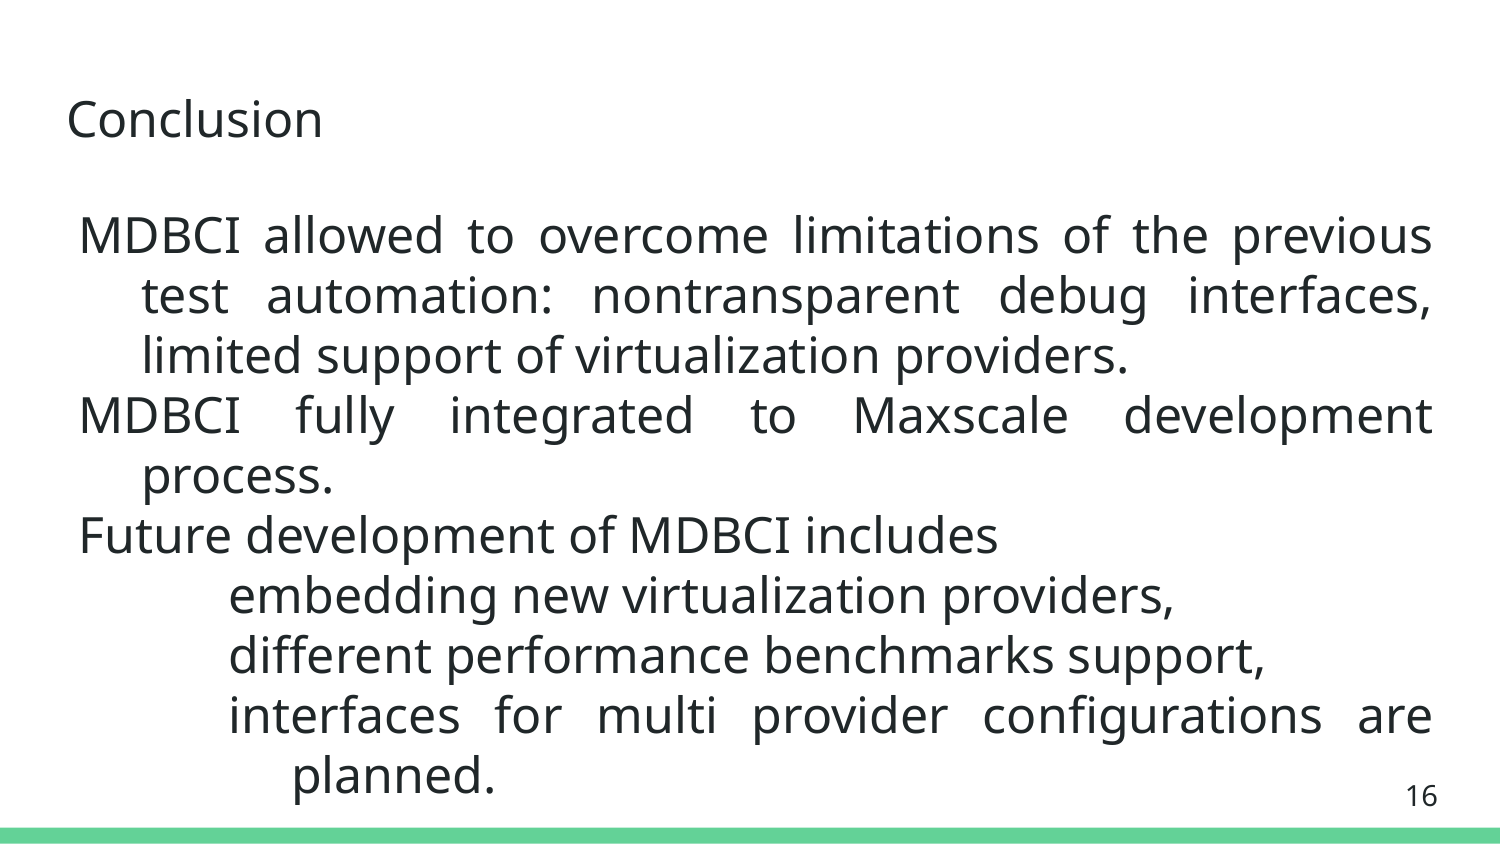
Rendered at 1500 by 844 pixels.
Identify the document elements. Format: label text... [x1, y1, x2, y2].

list MDBCI allowed to overcome limitations of the previous test automation: nontransparent debug interfaces, limited support of virtualization providers. MDBCI fully integrated to Maxscale development process. Future development of MDBCI includes embedding new virtualization providers, different performance benchmarks support, interfaces for multi provider configurations are planned. [51, 189, 1449, 750]
slide_number <number> [1389, 764, 1480, 830]
title Conclusion [51, 72, 1449, 167]
